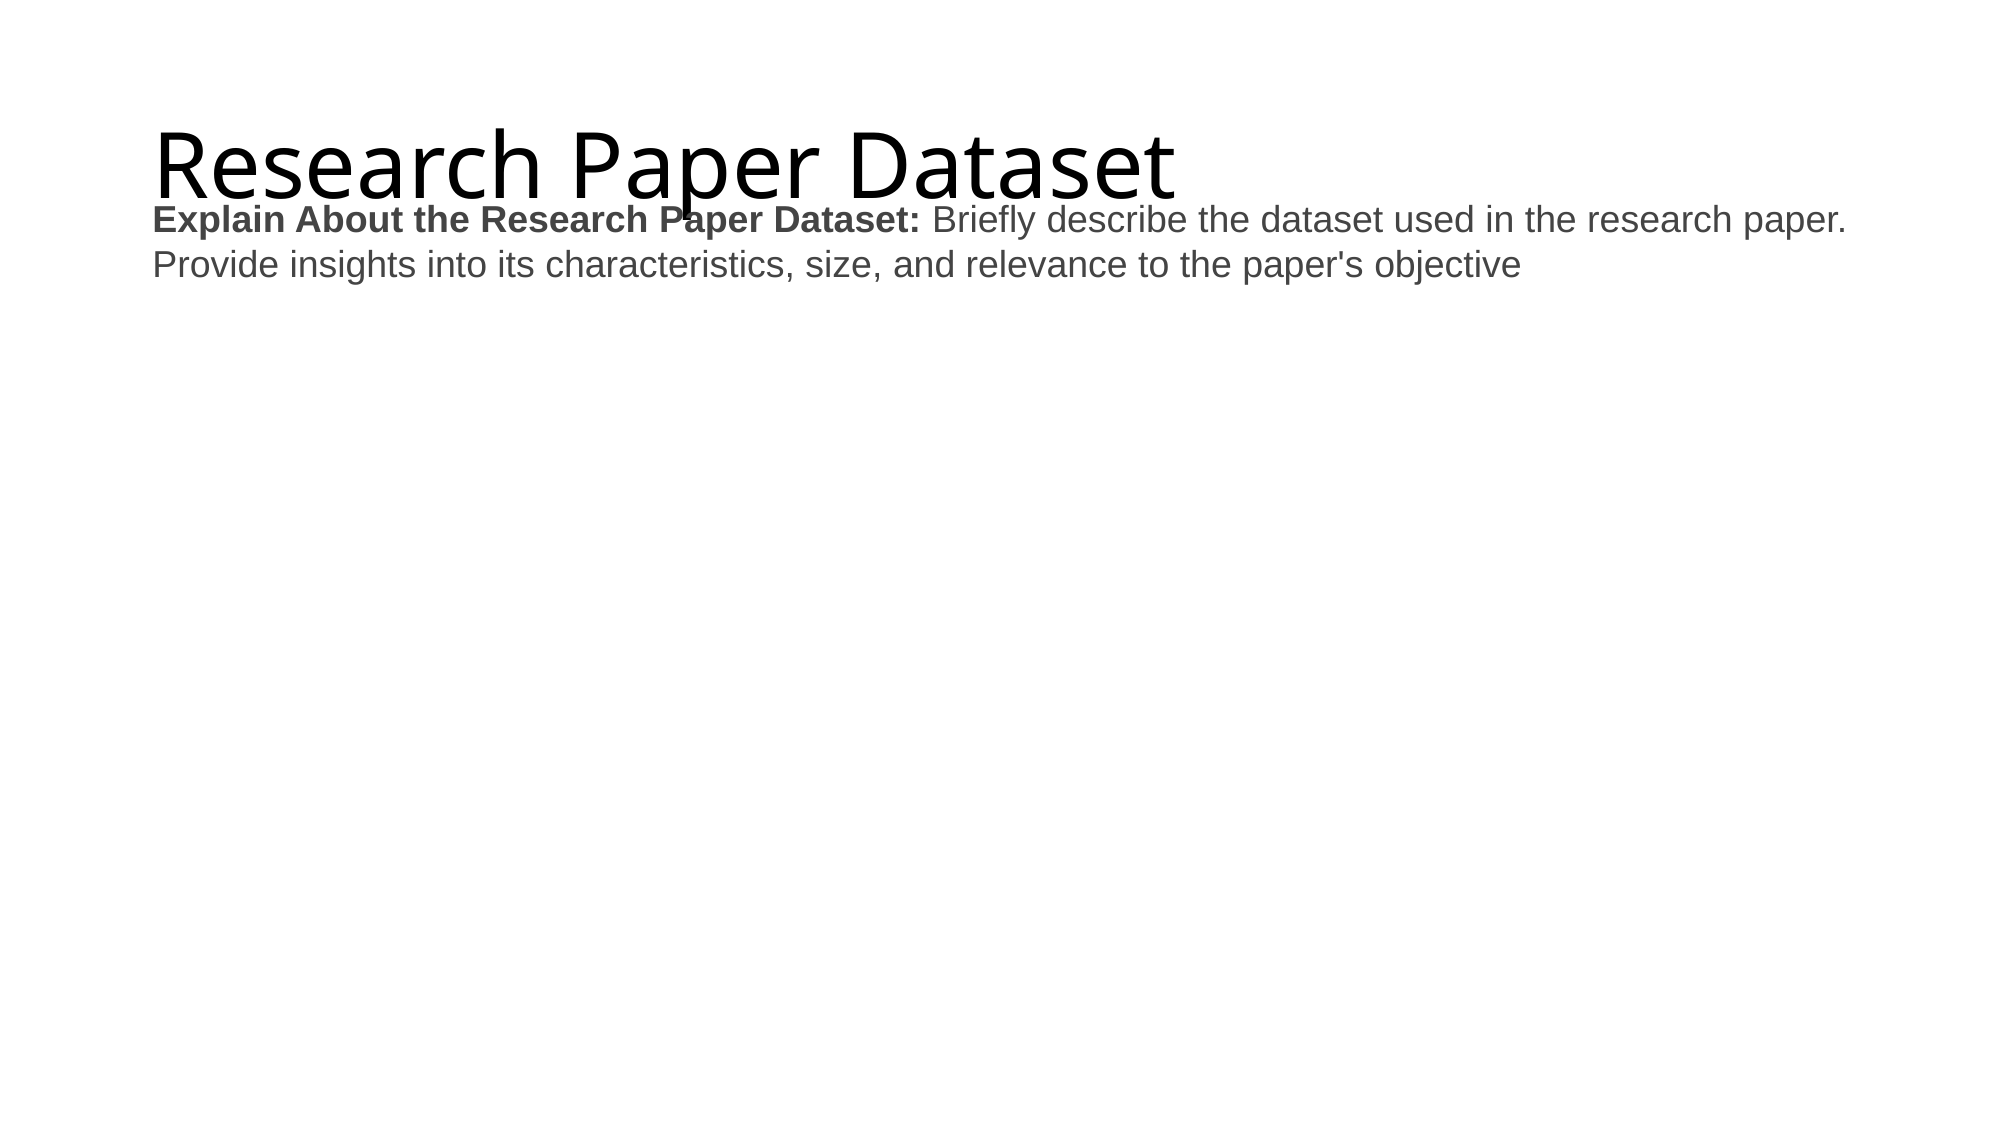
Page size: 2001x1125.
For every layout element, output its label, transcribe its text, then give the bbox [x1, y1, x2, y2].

text_box Explain About the Research Paper Dataset: Briefly describe the dataset used in the research paper. Provide insights into its characteristics, size, and relevance to the paper's objective [137, 187, 1863, 294]
title Research Paper Dataset [137, 59, 1863, 187]
